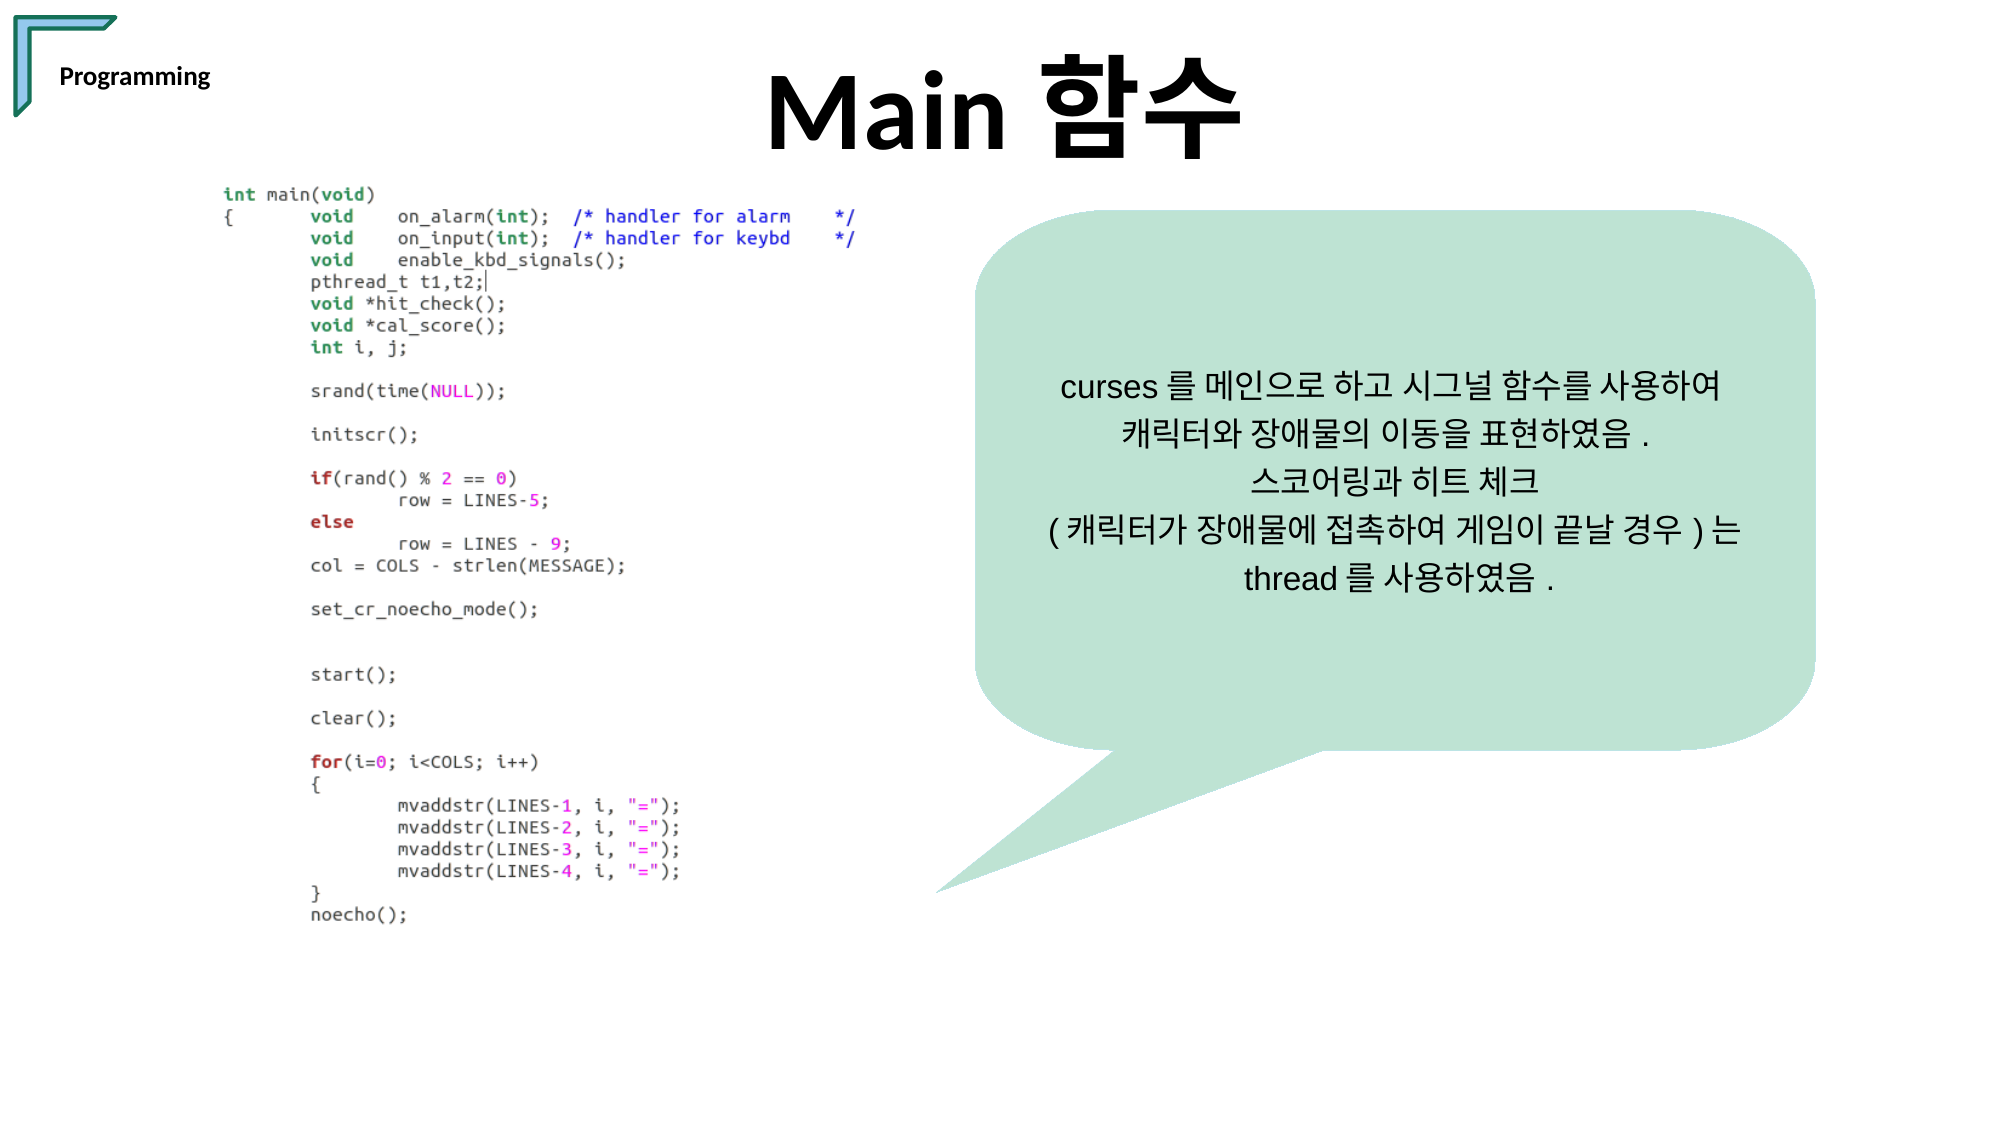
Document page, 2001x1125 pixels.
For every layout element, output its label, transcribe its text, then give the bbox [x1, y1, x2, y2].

text_box curses를 메인으로 하고 시그널 함수를 사용하여 캐릭터와 장애물의 이동을 표현하였음. 스코어링과 히트 체크 (캐릭터가 장애물에 접촉하여 게임이 끝날 경우)는 thread를 사용하였음. [936, 210, 1816, 893]
picture [221, 179, 946, 939]
text_box Programming [44, 51, 285, 164]
text_box [15, 17, 116, 116]
text_box Main함수 [749, 29, 1844, 180]
